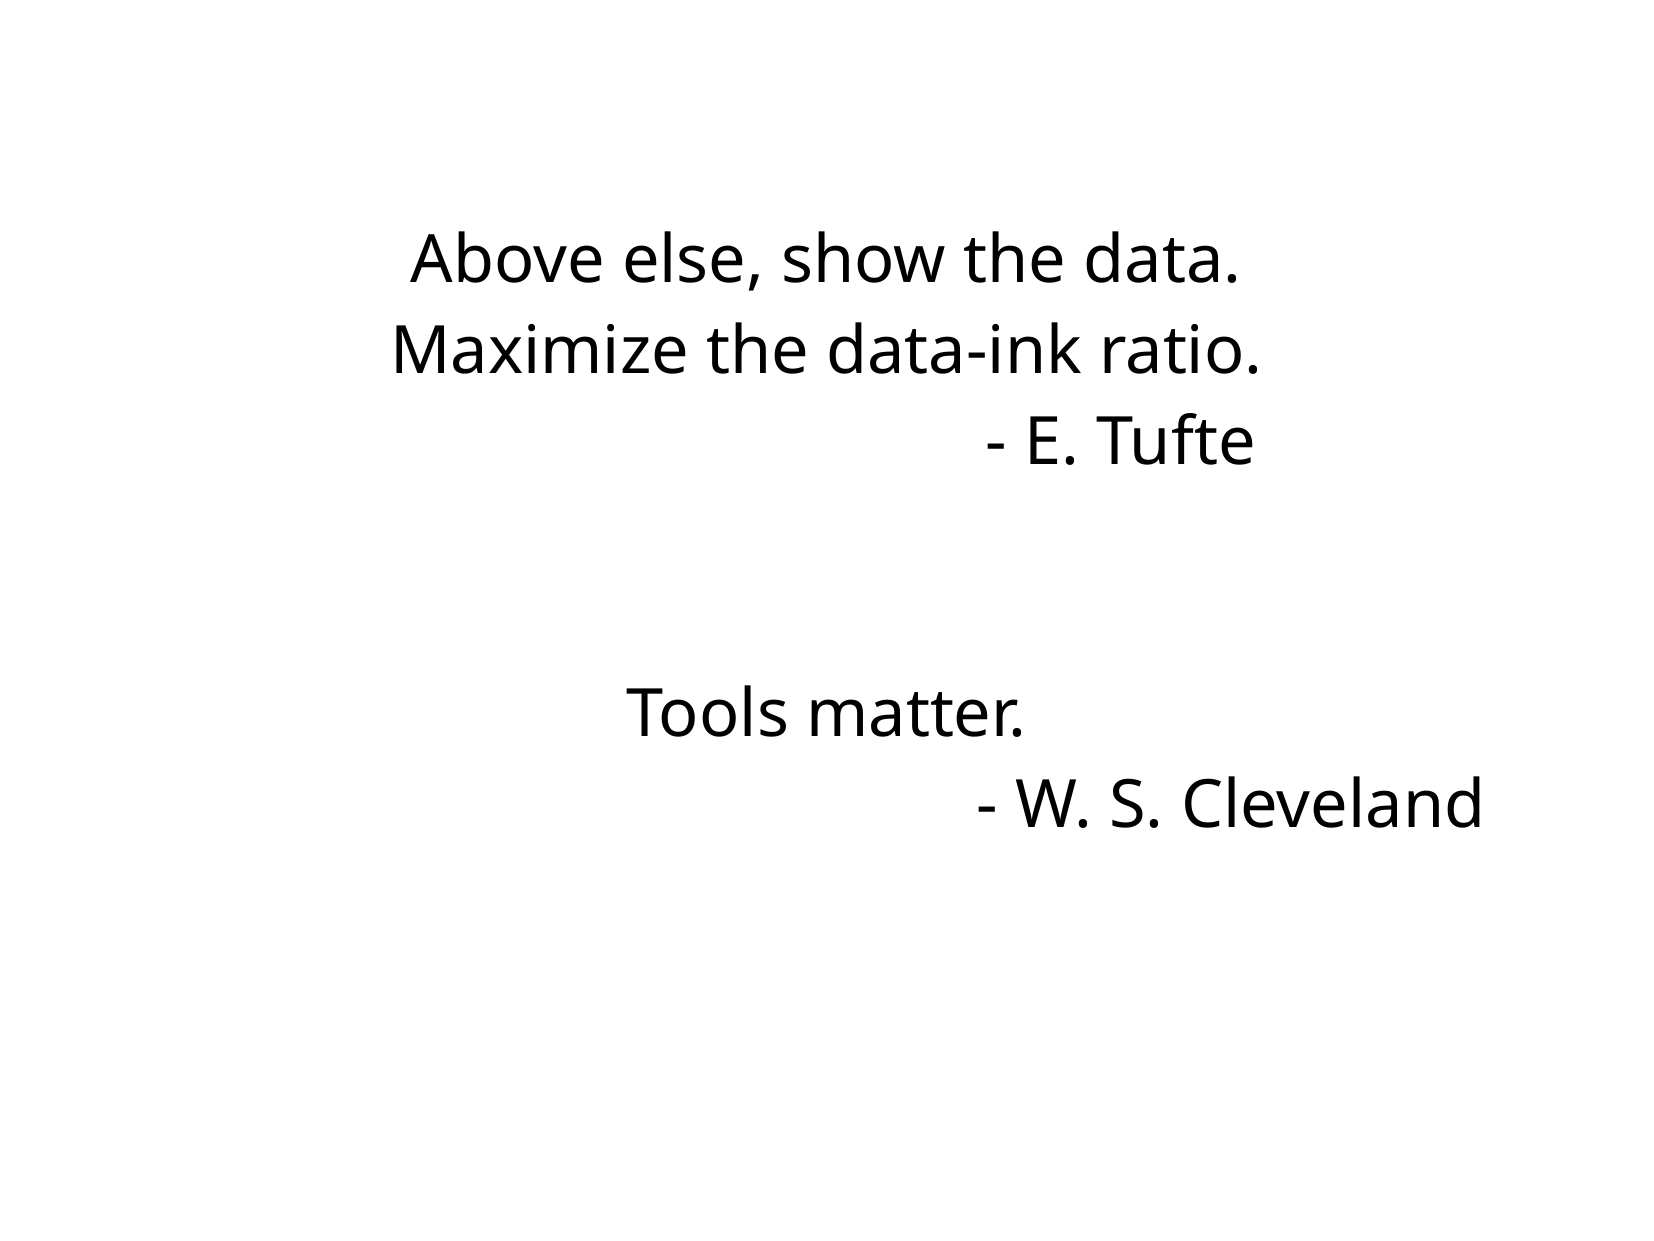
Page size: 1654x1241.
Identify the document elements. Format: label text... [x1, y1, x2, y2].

subtitle Above else, show the data. Maximize the data-ink ratio. - E. Tufte Tools matter. - W. S. Cleveland [82, 49, 1571, 1010]
